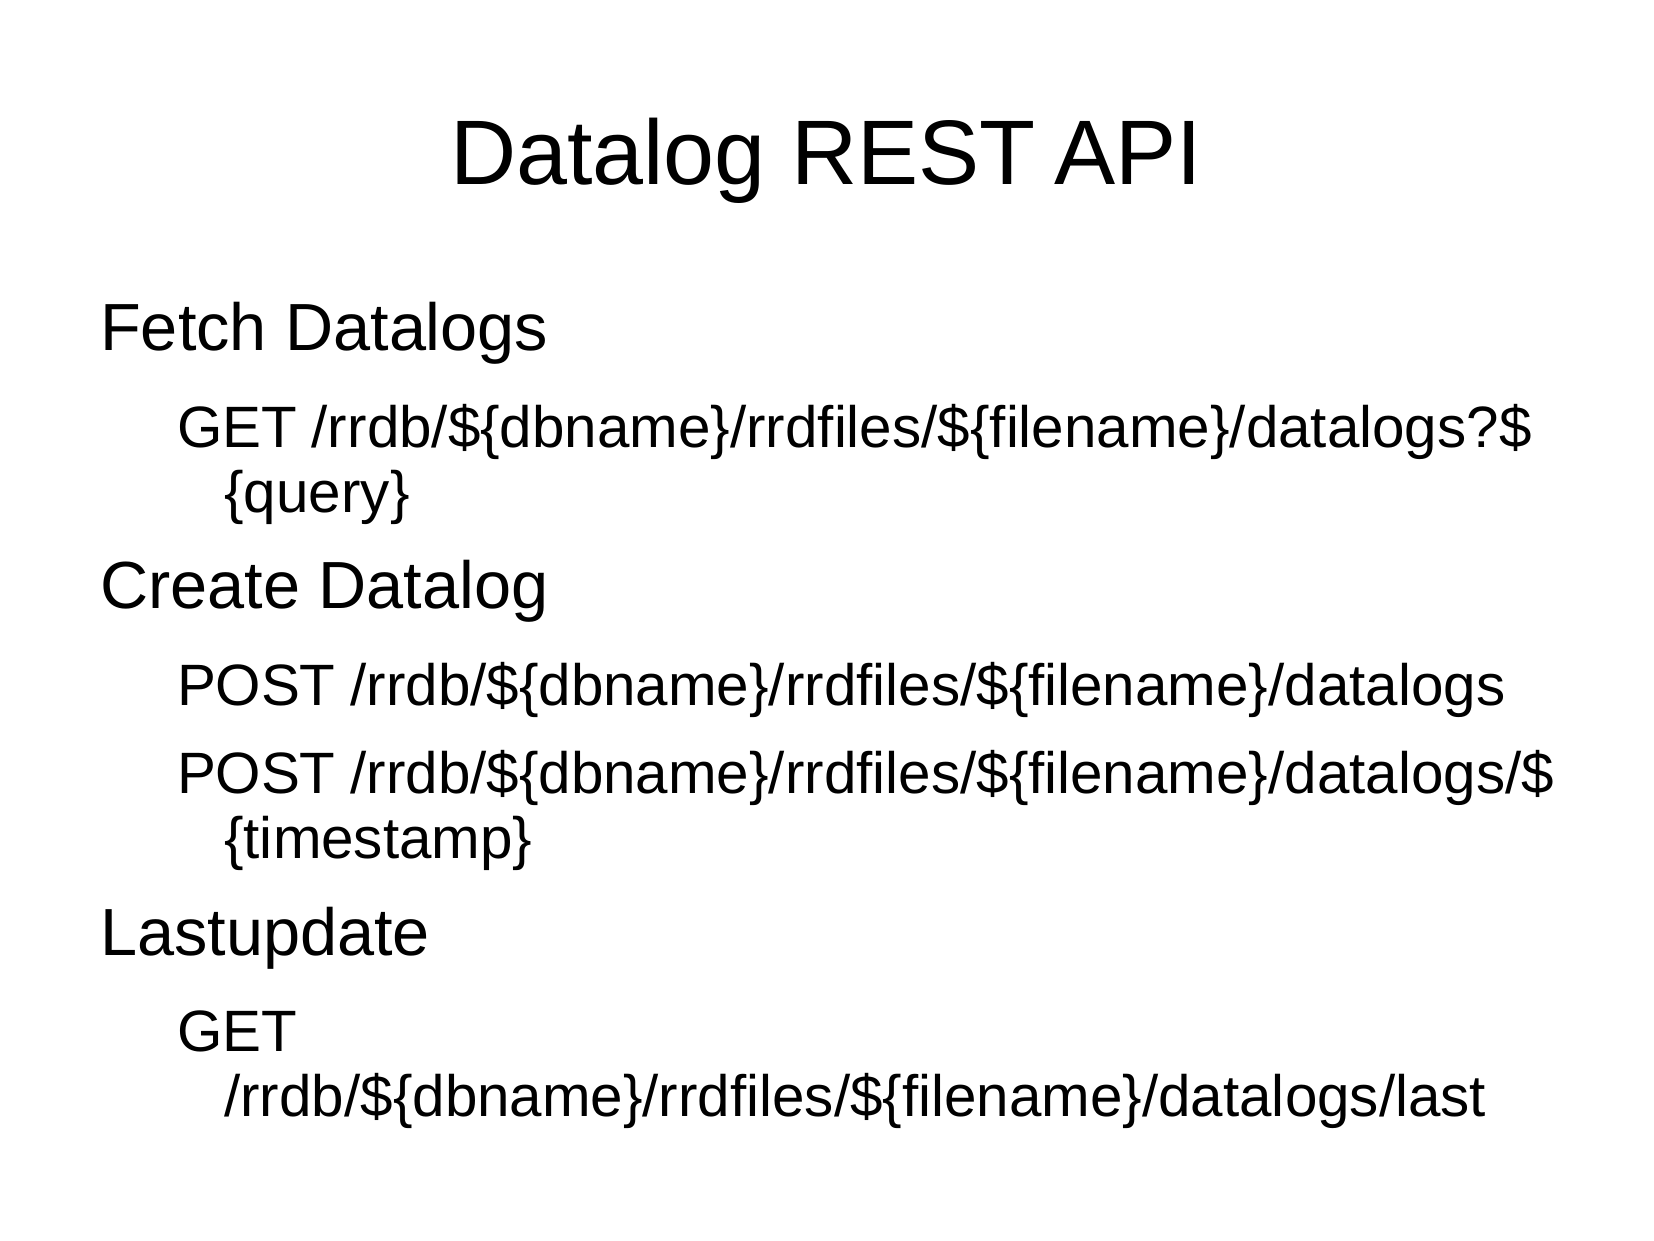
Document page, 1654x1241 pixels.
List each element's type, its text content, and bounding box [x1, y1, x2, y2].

title Datalog REST API [82, 56, 1571, 250]
list Fetch Datalogs GET /rrdb/${dbname}/rrdfiles/${filename}/datalogs?${query} Create Datalog POST /rrdb/${dbname}/rrdfiles/${filename}/datalogs POST /rrdb/${dbname}/rrdfiles/${filename}/datalogs/${timestamp} Lastupdate GET /rrdb/${dbname}/rrdfiles/${filename}/datalogs/last [82, 290, 1571, 1207]
